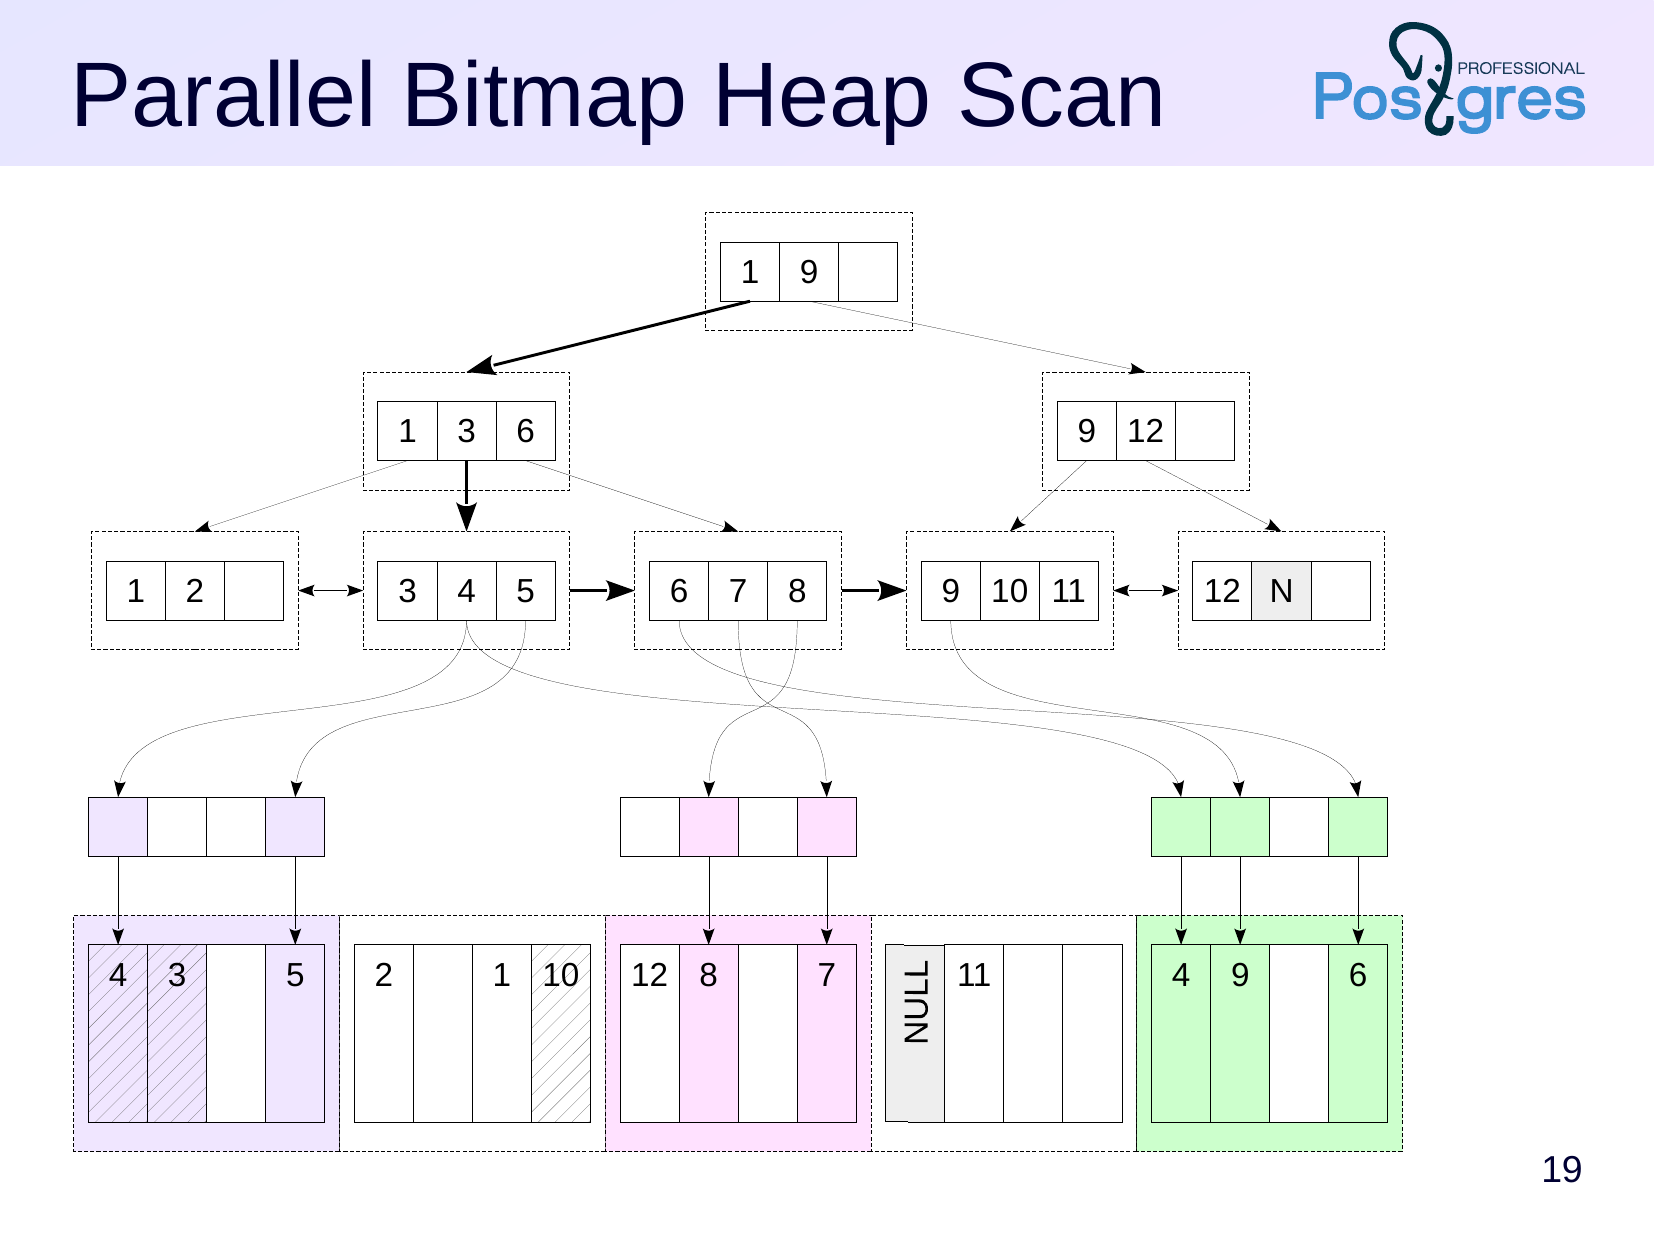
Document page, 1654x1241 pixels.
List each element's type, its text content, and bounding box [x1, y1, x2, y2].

text_box 2 [354, 944, 413, 1123]
text_box [73, 915, 1403, 1152]
text_box 7 [797, 944, 857, 1123]
text_box 1 [720, 242, 779, 302]
text_box NULL [885, 944, 945, 1123]
text_box 10 [531, 944, 591, 1123]
text_box 8 [679, 944, 738, 1123]
text_box 6 [496, 401, 556, 461]
text_box 3 [377, 561, 437, 621]
text_box 5 [496, 561, 556, 621]
text_box 1 [472, 944, 531, 1123]
text_box 4 [88, 944, 148, 1123]
text_box [680, 621, 739, 650]
text_box 3 [148, 944, 206, 1123]
text_box 5 [265, 944, 325, 1123]
text_box 3 [437, 401, 496, 461]
text_box [467, 621, 525, 650]
text_box 12 [1192, 561, 1251, 621]
text_box N [1251, 561, 1312, 621]
text_box 1 [377, 401, 437, 461]
text_box 4 [437, 561, 496, 621]
text_box [634, 531, 842, 650]
text_box 12 [1116, 401, 1175, 461]
text_box [739, 621, 797, 650]
text_box [1042, 372, 1250, 491]
text_box 9 [779, 242, 838, 302]
text_box [1178, 531, 1385, 650]
text_box 6 [1328, 944, 1388, 1123]
text_box [363, 531, 570, 650]
text_box [468, 461, 570, 491]
text_box 11 [944, 944, 1003, 1123]
text_box [363, 461, 465, 491]
text_box 9 [1210, 944, 1269, 1123]
text_box [705, 302, 913, 331]
text_box [363, 372, 570, 475]
text_box [705, 212, 913, 322]
text_box 1 [106, 561, 165, 621]
text_box 2 [165, 561, 224, 621]
text_box 9 [921, 561, 980, 621]
text_box [1055, 461, 1201, 491]
text_box [461, 630, 479, 650]
text_box 11 [1039, 561, 1099, 621]
text_box [906, 531, 1114, 650]
text_box [1151, 797, 1388, 857]
text_box [620, 797, 857, 857]
text_box [88, 797, 325, 857]
text_box 4 [1151, 944, 1210, 1123]
text_box 6 [649, 561, 708, 621]
text_box 7 [708, 561, 767, 621]
title Parallel Bitmap Heap Scan [70, 43, 1261, 151]
text_box 9 [1057, 401, 1116, 461]
text_box 12 [620, 944, 679, 1123]
text_box 10 [980, 561, 1039, 621]
text_box [91, 531, 299, 650]
text_box 8 [767, 561, 827, 621]
